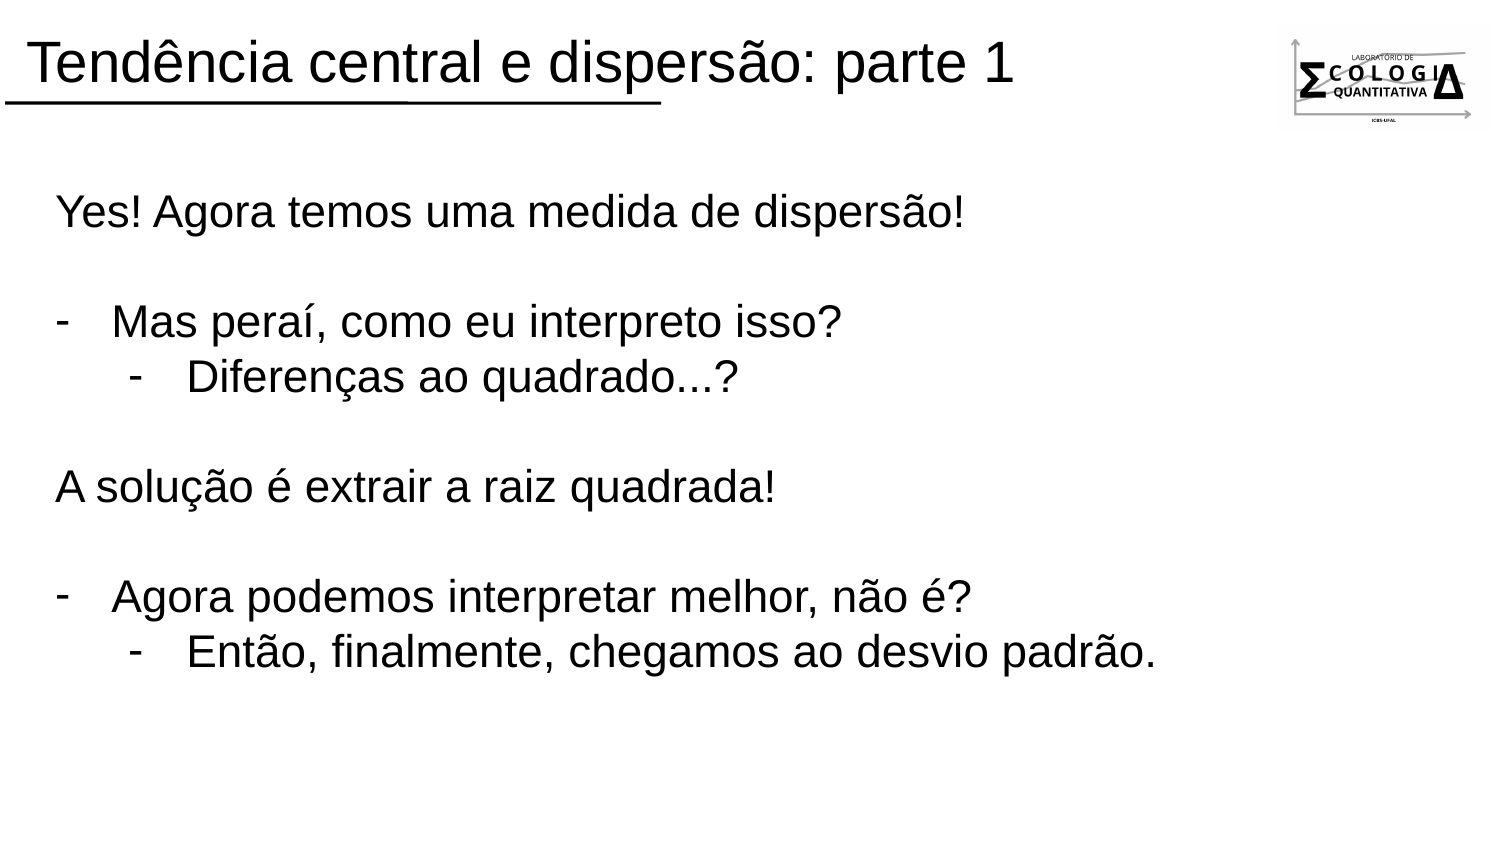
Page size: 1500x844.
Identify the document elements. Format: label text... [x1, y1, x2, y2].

picture [1275, 23, 1490, 131]
text_box Yes! Agora temos uma medida de dispersão! Mas peraí, como eu interpreto isso? Diferenças ao quadrado...? A solução é extrair a raiz quadrada! Agora podemos interpretar melhor, não é? Então, finalmente, chegamos ao desvio padrão. [40, 174, 1290, 740]
text_box Tendência central e dispersão: parte 1 [11, 9, 1210, 117]
